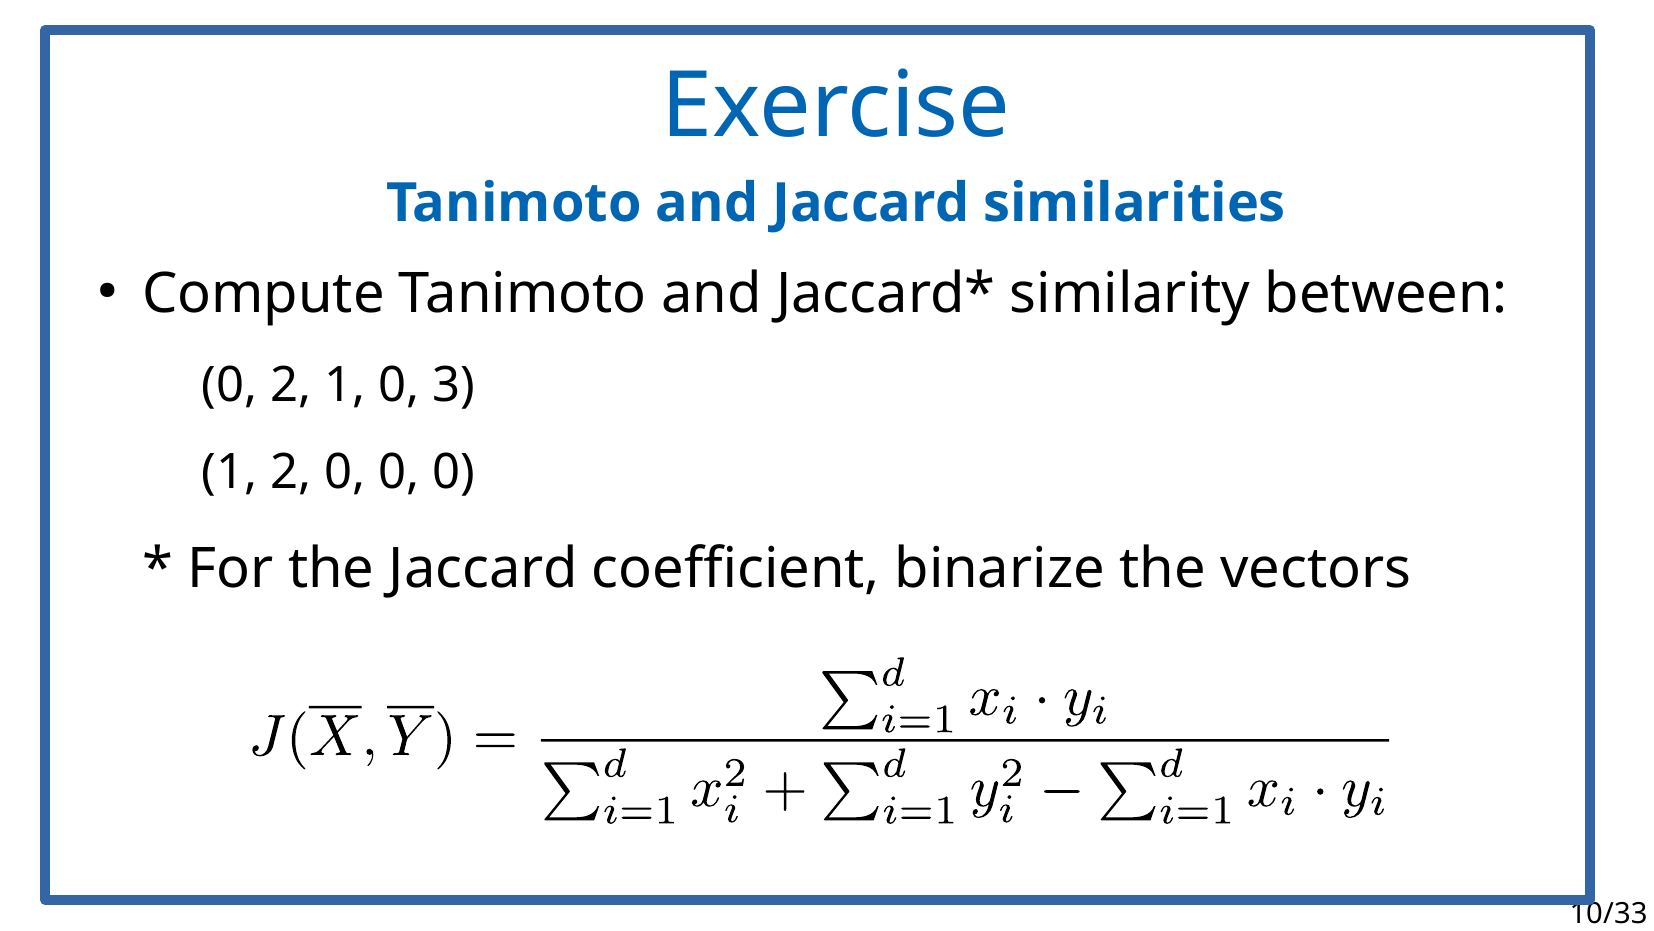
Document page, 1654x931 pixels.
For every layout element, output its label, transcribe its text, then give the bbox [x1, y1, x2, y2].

text_box [248, 657, 1390, 824]
title Exercise Tanimoto and Jaccard similarities [82, 35, 1585, 241]
list Compute Tanimoto and Jaccard* similarity between: (0, 2, 1, 0, 3) (1, 2, 0, 0, 0) * For the Jaccard coefficient, binarize the vectors [82, 253, 1531, 661]
